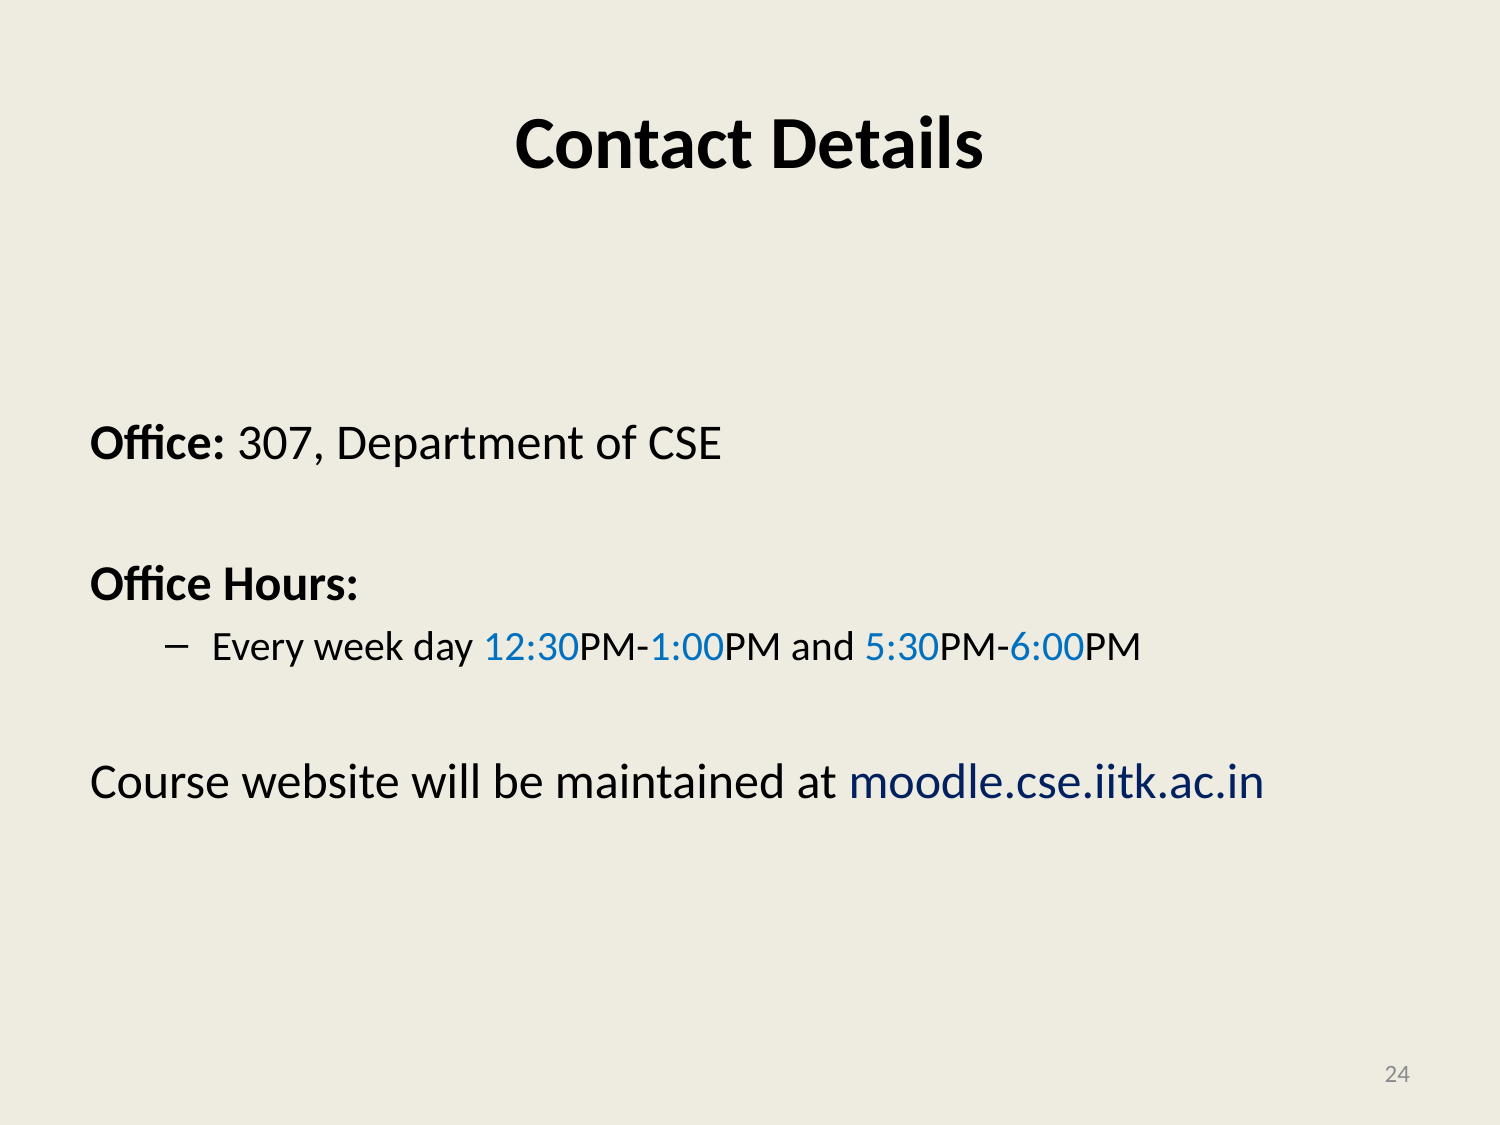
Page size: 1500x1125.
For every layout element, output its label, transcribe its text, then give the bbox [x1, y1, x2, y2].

slide_number <number> [1074, 1042, 1425, 1103]
list Office: 307, Department of CSE Office Hours: Every week day 12:30PM-1:00PM and 5:30PM-6:00PM Course website will be maintained at moodle.cse.iitk.ac.in [75, 262, 1425, 1005]
title Contact Details [75, 45, 1425, 233]
